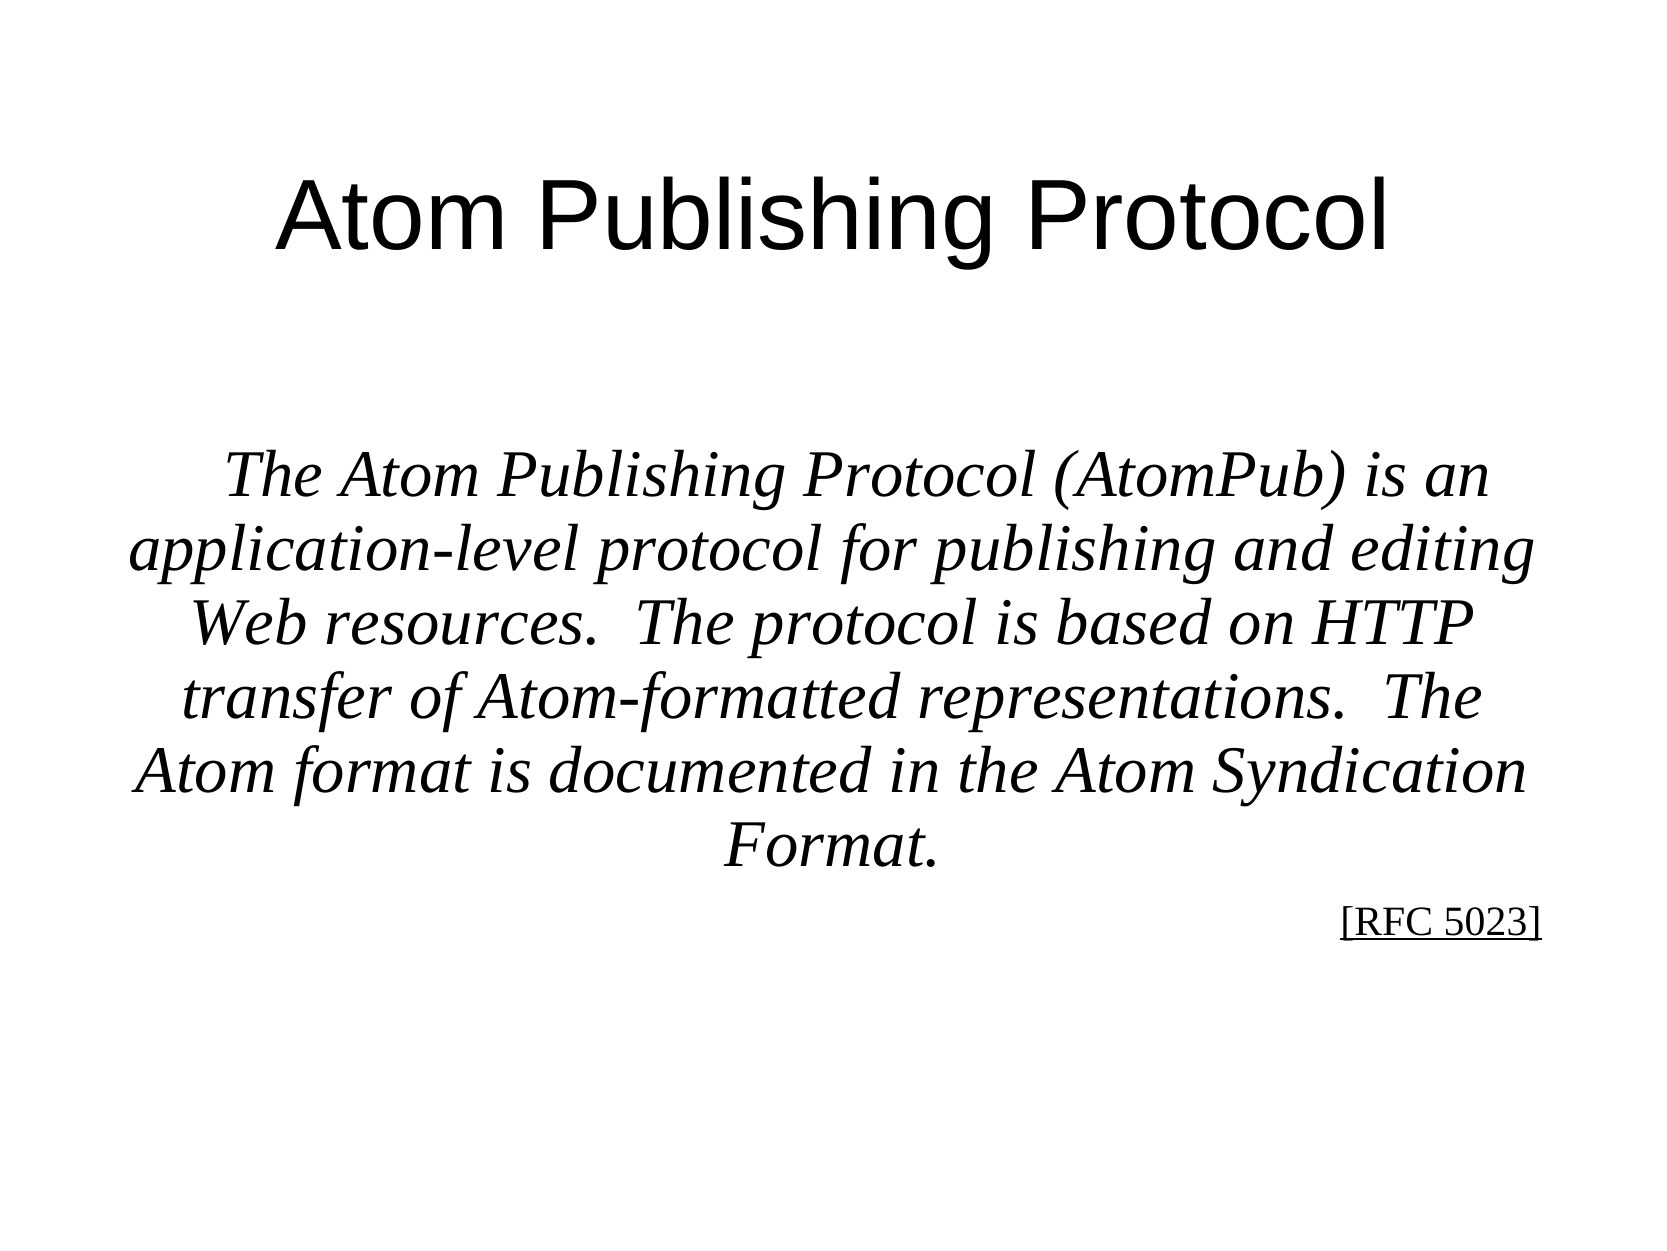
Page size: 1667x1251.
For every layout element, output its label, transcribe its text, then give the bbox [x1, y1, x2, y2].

subtitle The Atom Publishing Protocol (AtomPub) is an application-level protocol for publishing and editing Web resources. The protocol is based on HTTP transfer of Atom-formatted representations. The Atom format is documented in the Atom Syndication Format. [RFC 5023] [124, 368, 1542, 1104]
title Atom Publishing Protocol [124, 118, 1542, 313]
